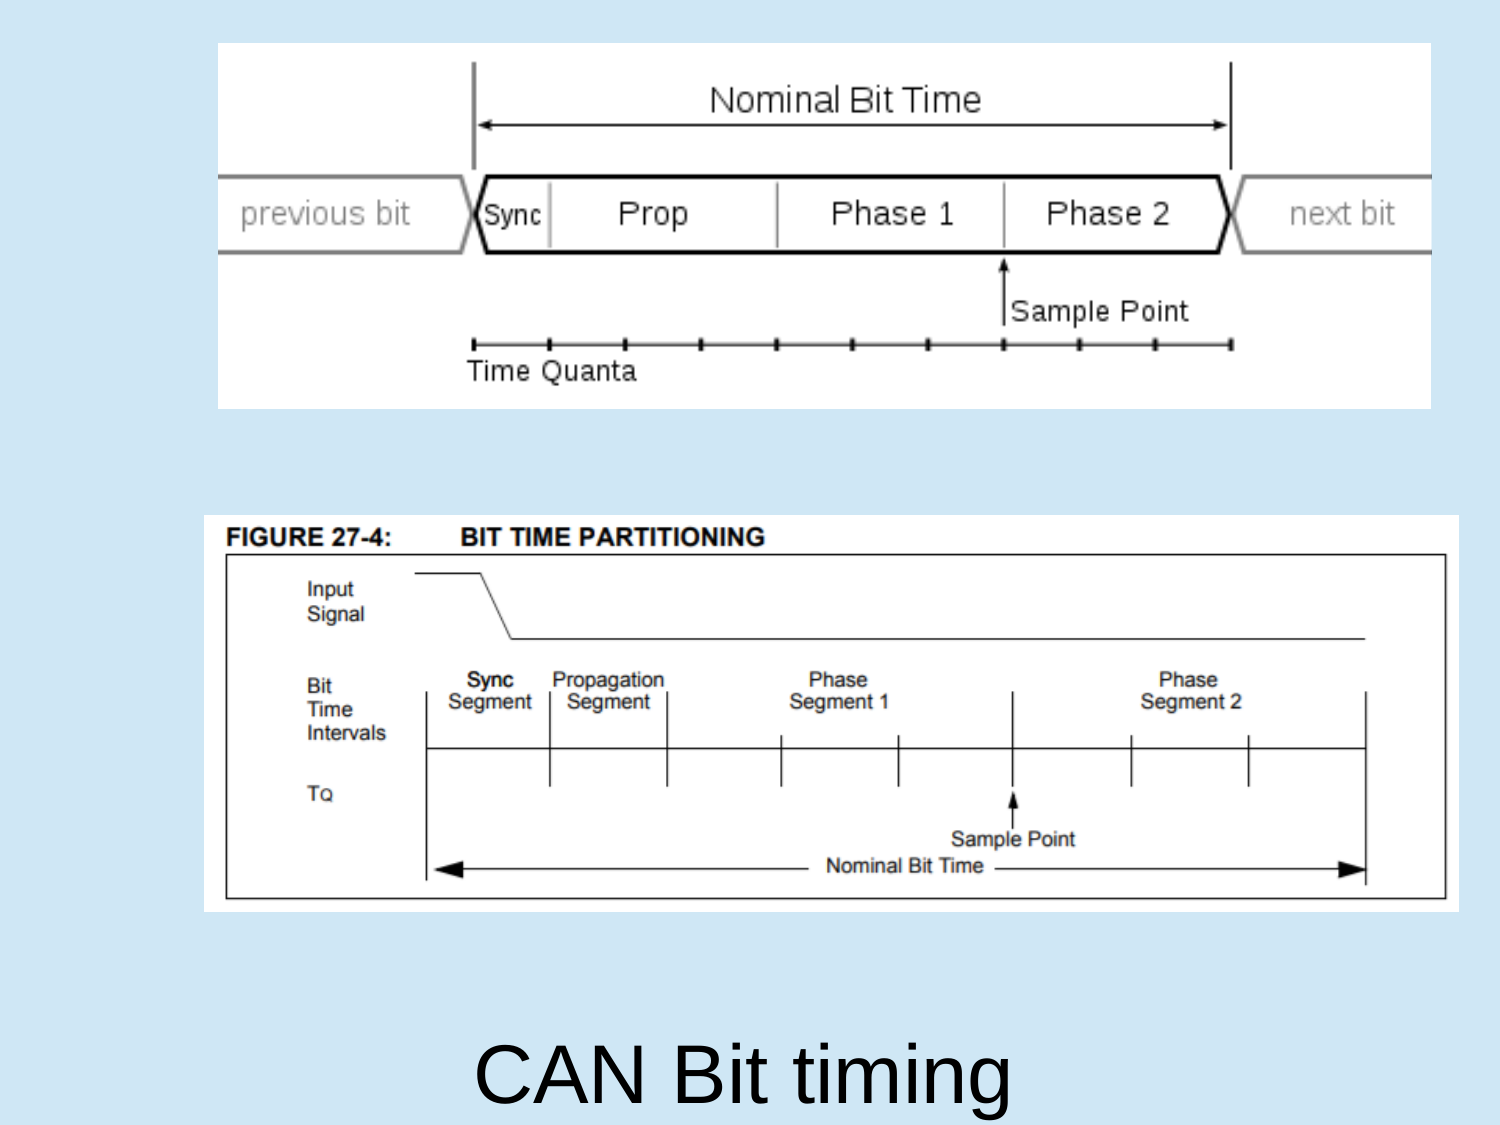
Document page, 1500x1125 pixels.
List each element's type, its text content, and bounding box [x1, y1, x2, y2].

title CAN Bit timing [294, 1012, 1194, 1106]
picture [204, 515, 1459, 913]
picture [218, 42, 1432, 409]
